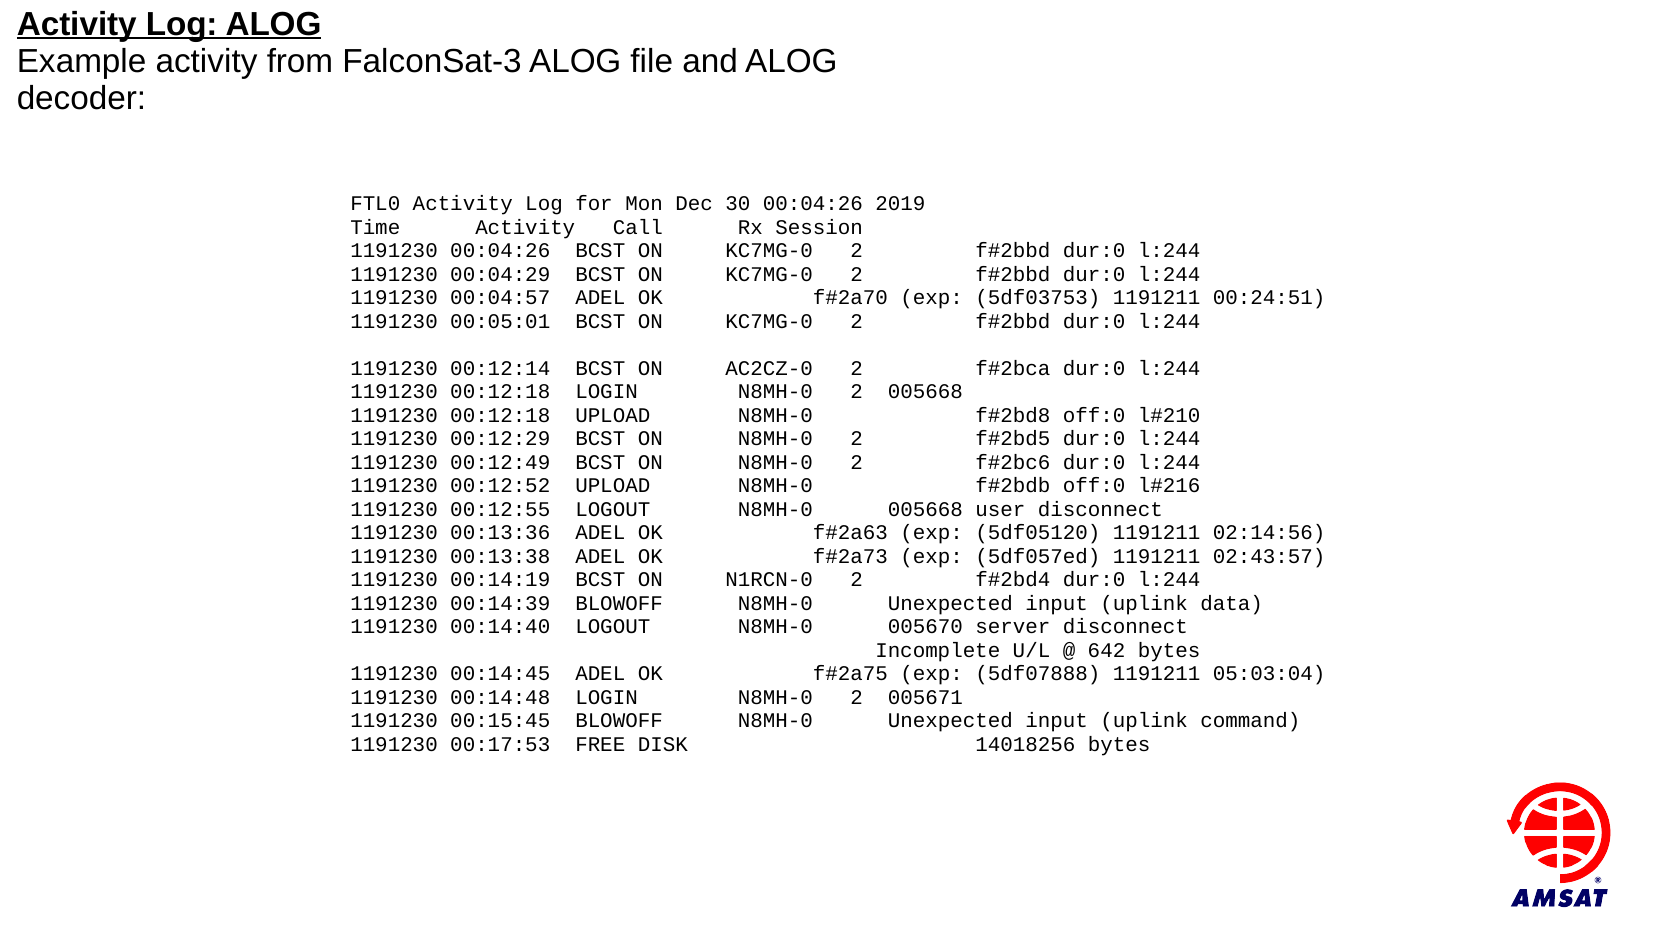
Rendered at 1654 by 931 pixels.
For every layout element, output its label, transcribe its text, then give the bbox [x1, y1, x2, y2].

picture [1504, 779, 1613, 909]
text_box FTL0 Activity Log for Mon Dec 30 00:04:26 2019 Time Activity Call Rx Session 1191230 00:04:26 BCST ON KC7MG-0 2 f#2bbd dur:0 l:244 1191230 00:04:29 BCST ON KC7MG-0 2 f#2bbd dur:0 l:244 1191230 00:04:57 ADEL OK f#2a70 (exp: (5df03753) 1191211 00:24:51) 1191230 00:05:01 BCST ON KC7MG-0 2 f#2bbd dur:0 l:244 1191230 00:12:14 BCST ON AC2CZ-0 2 f#2bca dur:0 l:244 1191230 00:12:18 LOGIN N8MH-0 2 005668 1191230 00:12:18 UPLOAD N8MH-0 f#2bd8 off:0 l#210 1191230 00:12:29 BCST ON N8MH-0 2 f#2bd5 dur:0 l:244 1191230 00:12:49 BCST ON N8MH-0 2 f#2bc6 dur:0 l:244 1191230 00:12:52 UPLOAD N8MH-0 f#2bdb off:0 l#216 1191230 00:12:55 LOGOUT N8MH-0 005668 user disconnect 1191230 00:13:36 ADEL OK f#2a63 (exp: (5df05120) 1191211 02:14:56) 1191230 00:13:38 ADEL OK f#2a73 (exp: (5df057ed) 1191211 02:43:57) 1191230 00:14:19 BCST ON N1RCN-0 2 f#2bd4 dur:0 l:244 1191230 00:14:39 BLOWOFF N8MH-0 Unexpected input (uplink data) 1191230 00:14:40 LOGOUT N8MH-0 005670 server disconnect Incomplete U/L @ 642 bytes 1191230 00:14:45 ADEL OK f#2a75 (exp: (5df07888) 1191211 05:03:04) 1191230 00:14:48 LOGIN N8MH-0 2 005671 1191230 00:15:45 BLOWOFF N8MH-0 Unexpected input (uplink command) 1191230 00:17:53 FREE DISK 14018256 bytes [335, 186, 1341, 766]
text_box Activity Log: ALOG Example activity from FalconSat-3 ALOG file and ALOG decoder: [2, 0, 978, 148]
